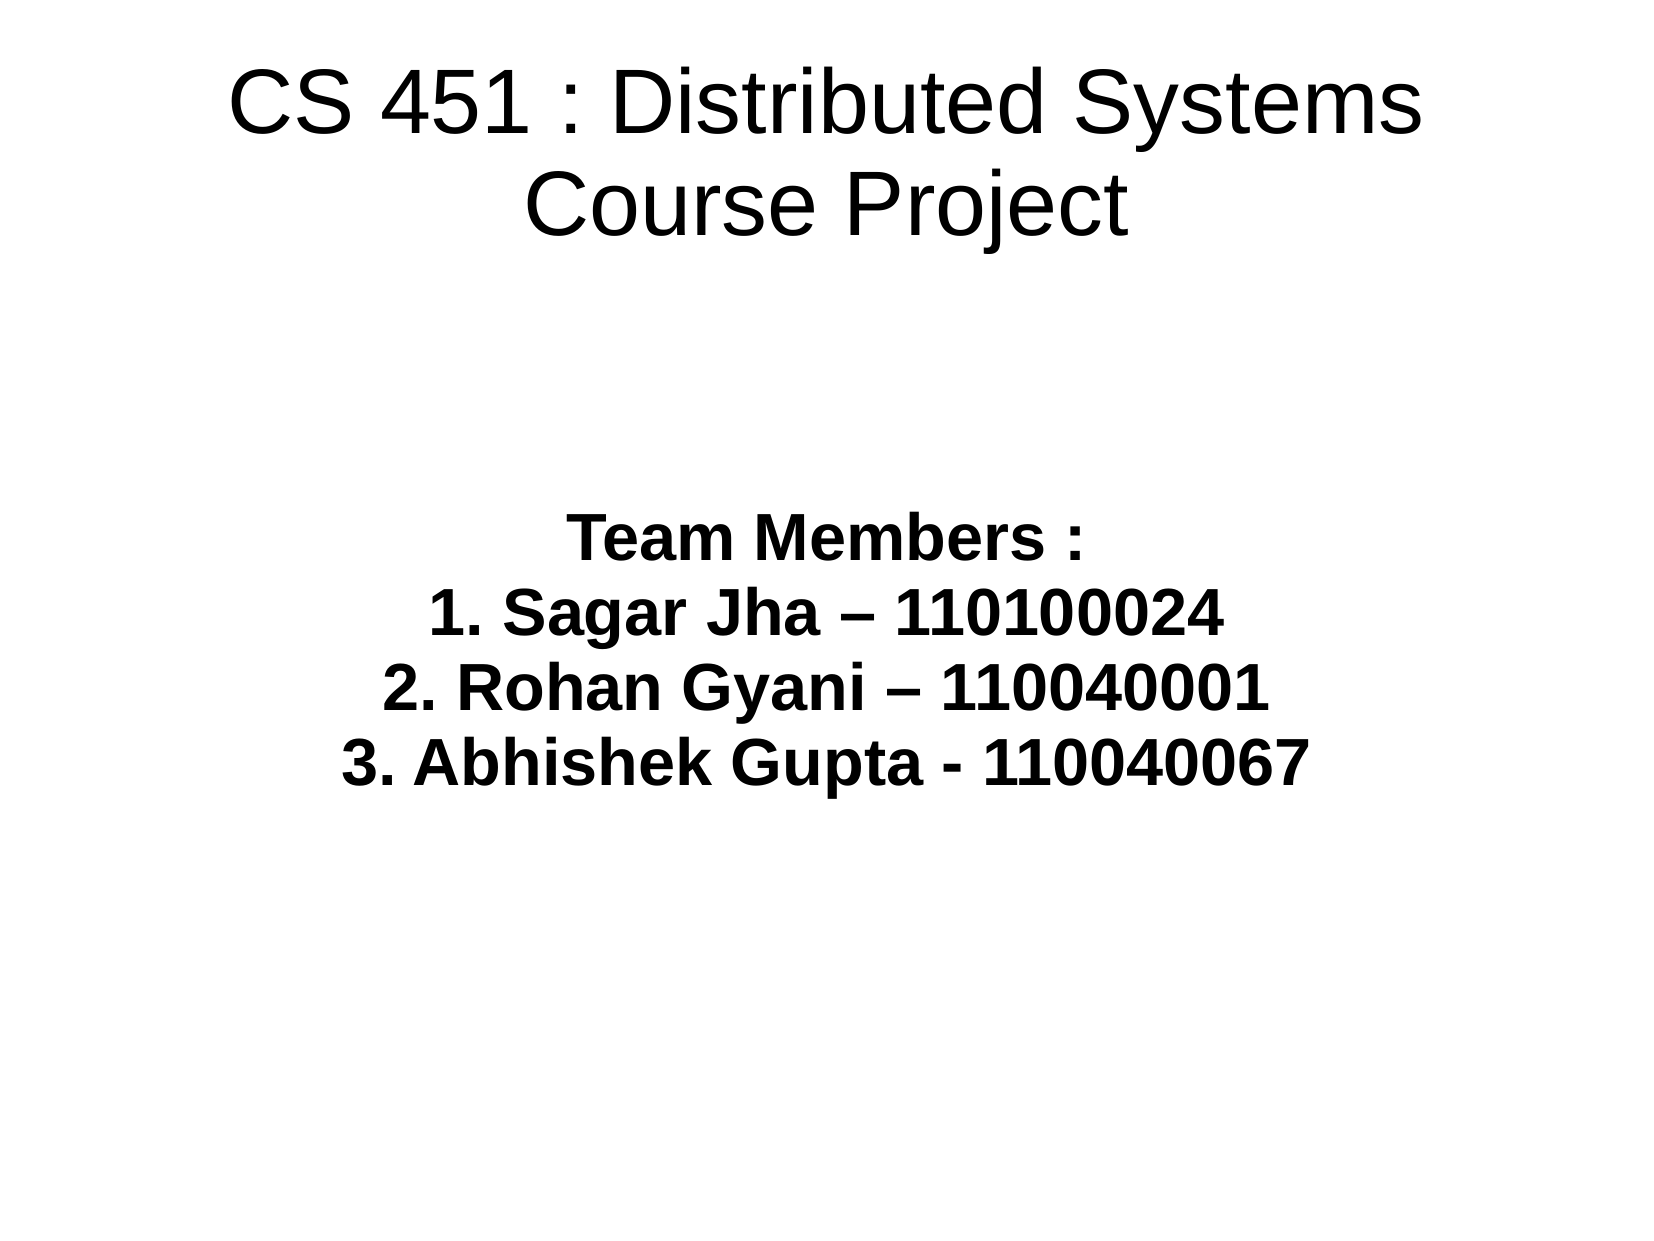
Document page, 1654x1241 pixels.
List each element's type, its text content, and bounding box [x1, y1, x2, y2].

subtitle Team Members : 1. Sagar Jha – 110100024 2. Rohan Gyani – 110040001 3. Abhishek Gupta - 110040067 [82, 290, 1571, 1010]
title CS 451 : Distributed Systems Course Project [82, 49, 1571, 257]
